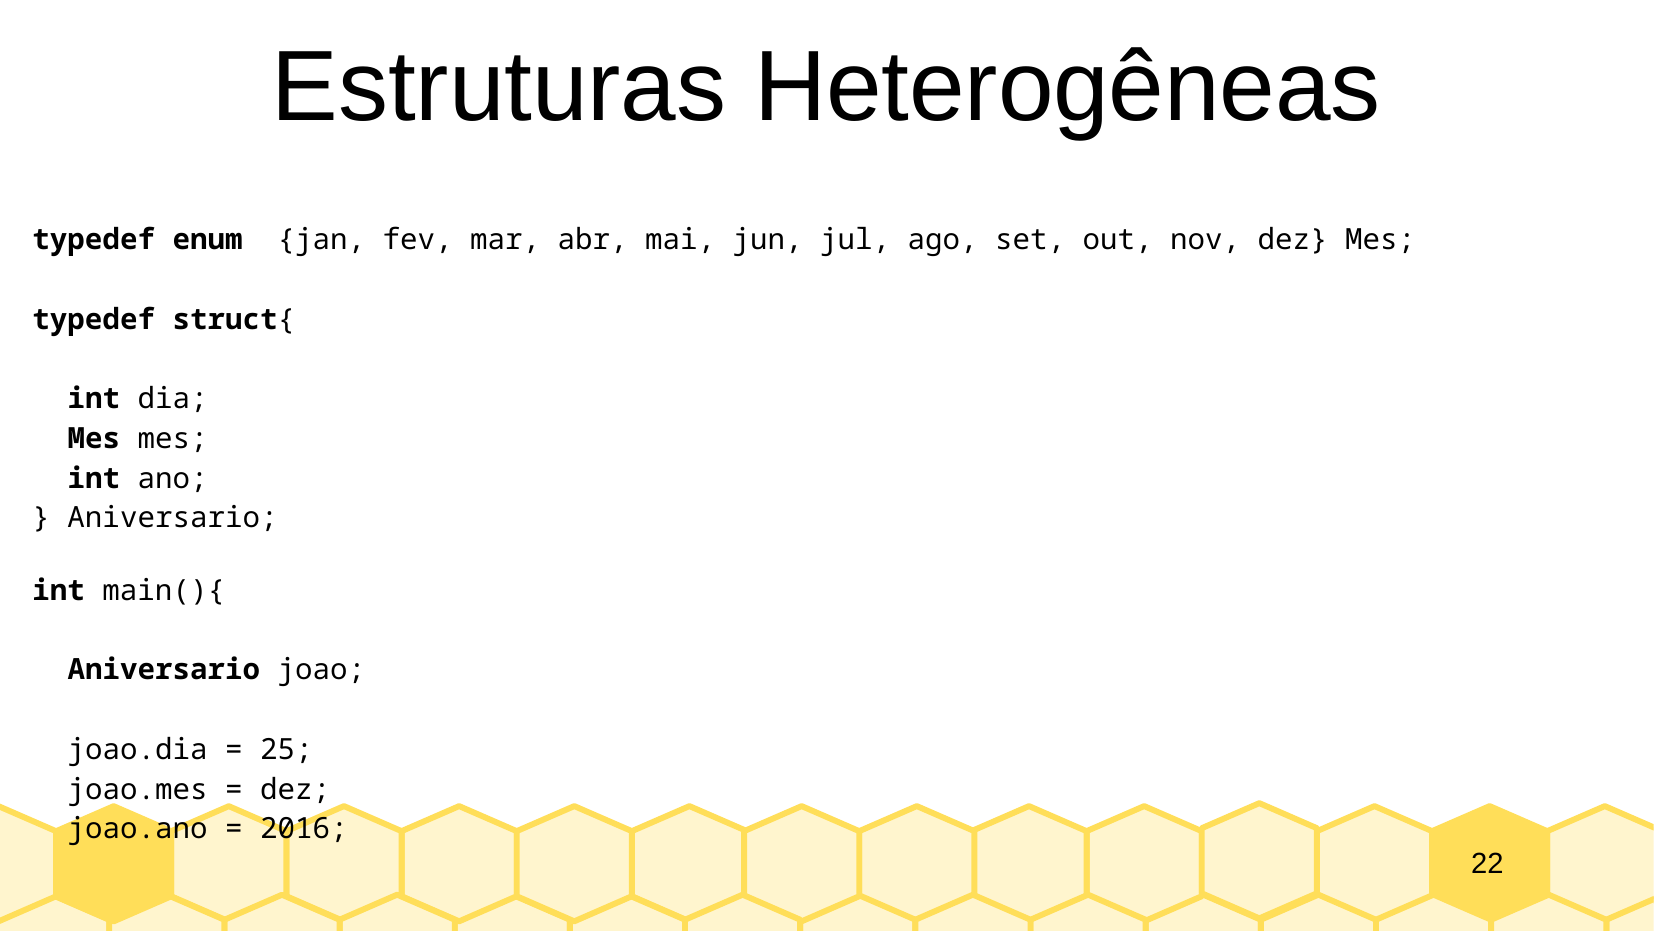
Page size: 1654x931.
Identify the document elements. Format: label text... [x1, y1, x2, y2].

text_box typedef enum {jan, fev, mar, abr, mai, jun, jul, ago, set, out, nov, dez} Mes; typedef struct{ int dia; Mes mes; int ano; } Aniversario; int main(){ Aniversario joao; joao.dia = 25; joao.mes = dez; joao.ano = 2016; [17, 171, 1642, 774]
title Estruturas Heterogêneas [29, 11, 1625, 160]
